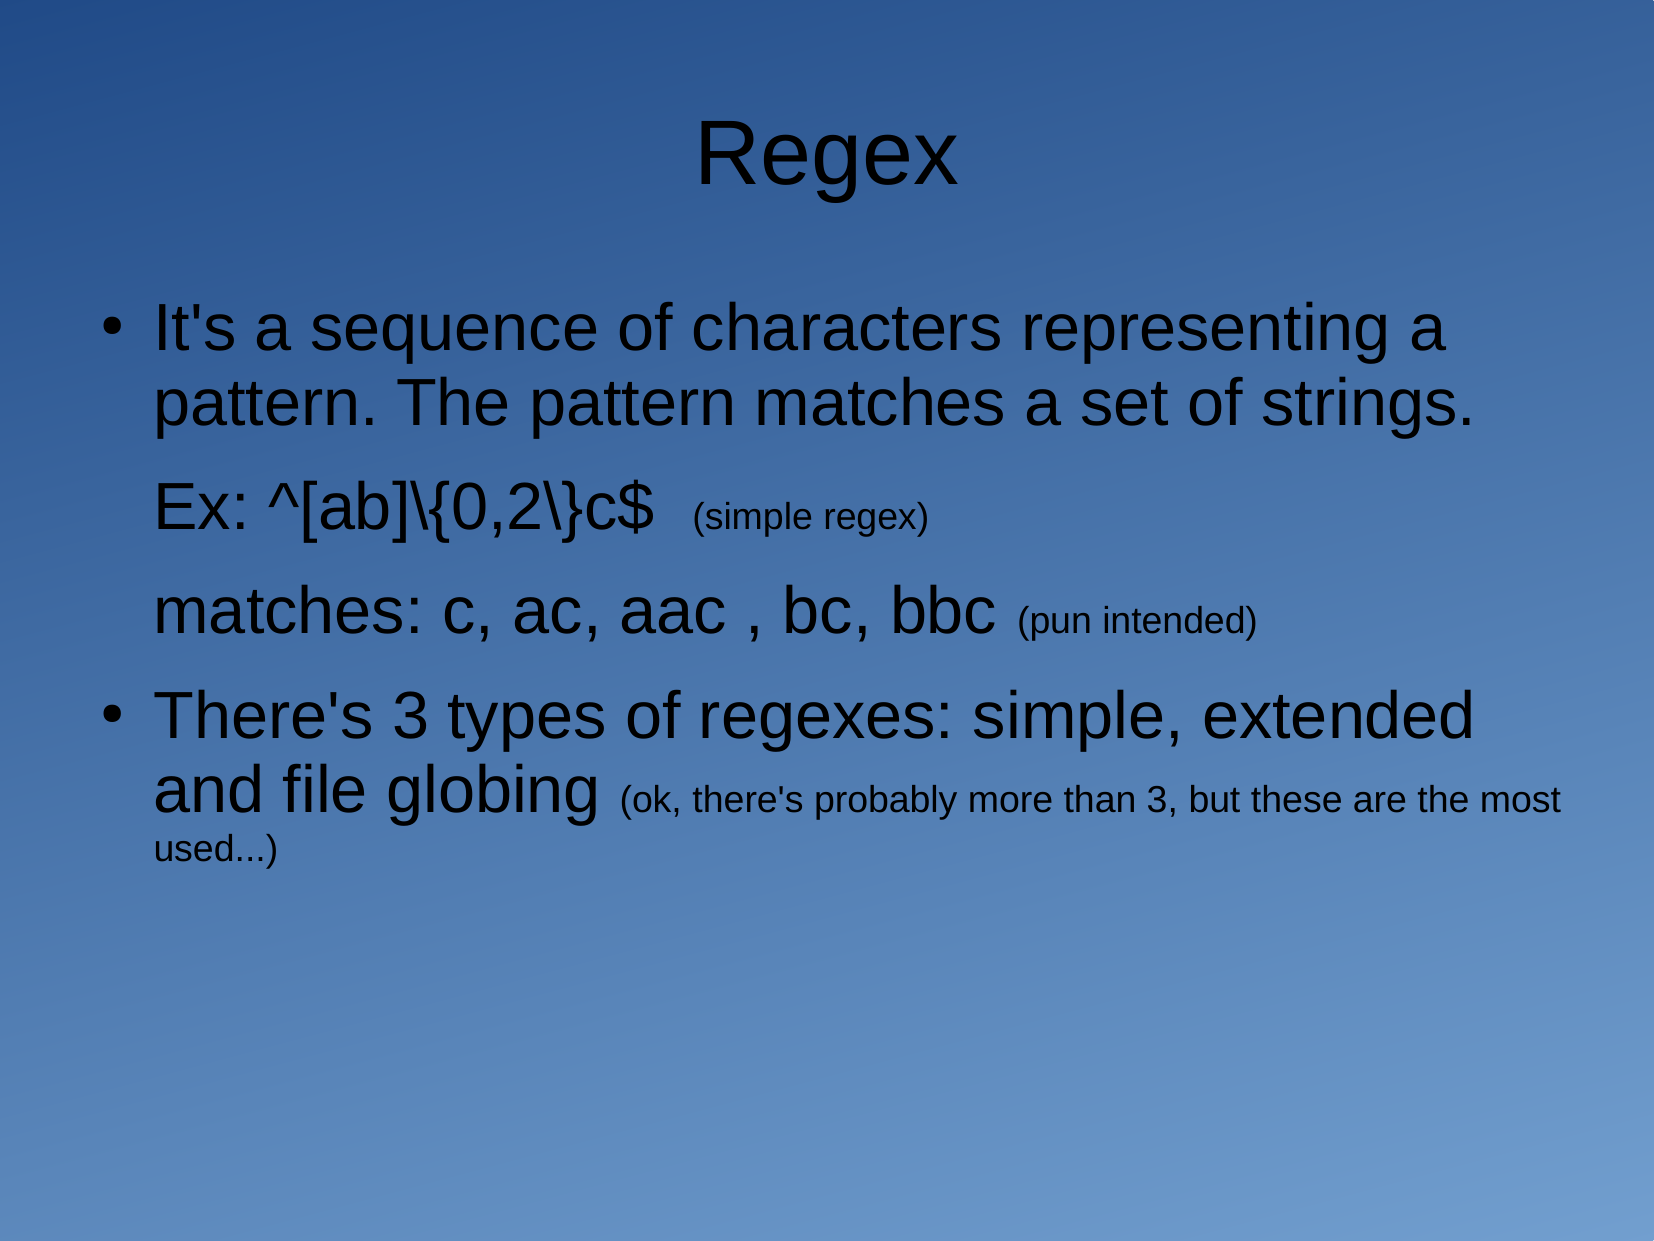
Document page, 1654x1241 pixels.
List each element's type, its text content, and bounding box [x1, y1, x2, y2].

list It's a sequence of characters representing a pattern. The pattern matches a set of strings. Ex: ^[ab]\{0,2\}c$ (simple regex) matches: c, ac, aac , bc, bbc (pun intended) There's 3 types of regexes: simple, extended and file globing (ok, there's probably more than 3, but these are the most used...) [82, 290, 1571, 1010]
title Regex [82, 49, 1571, 257]
